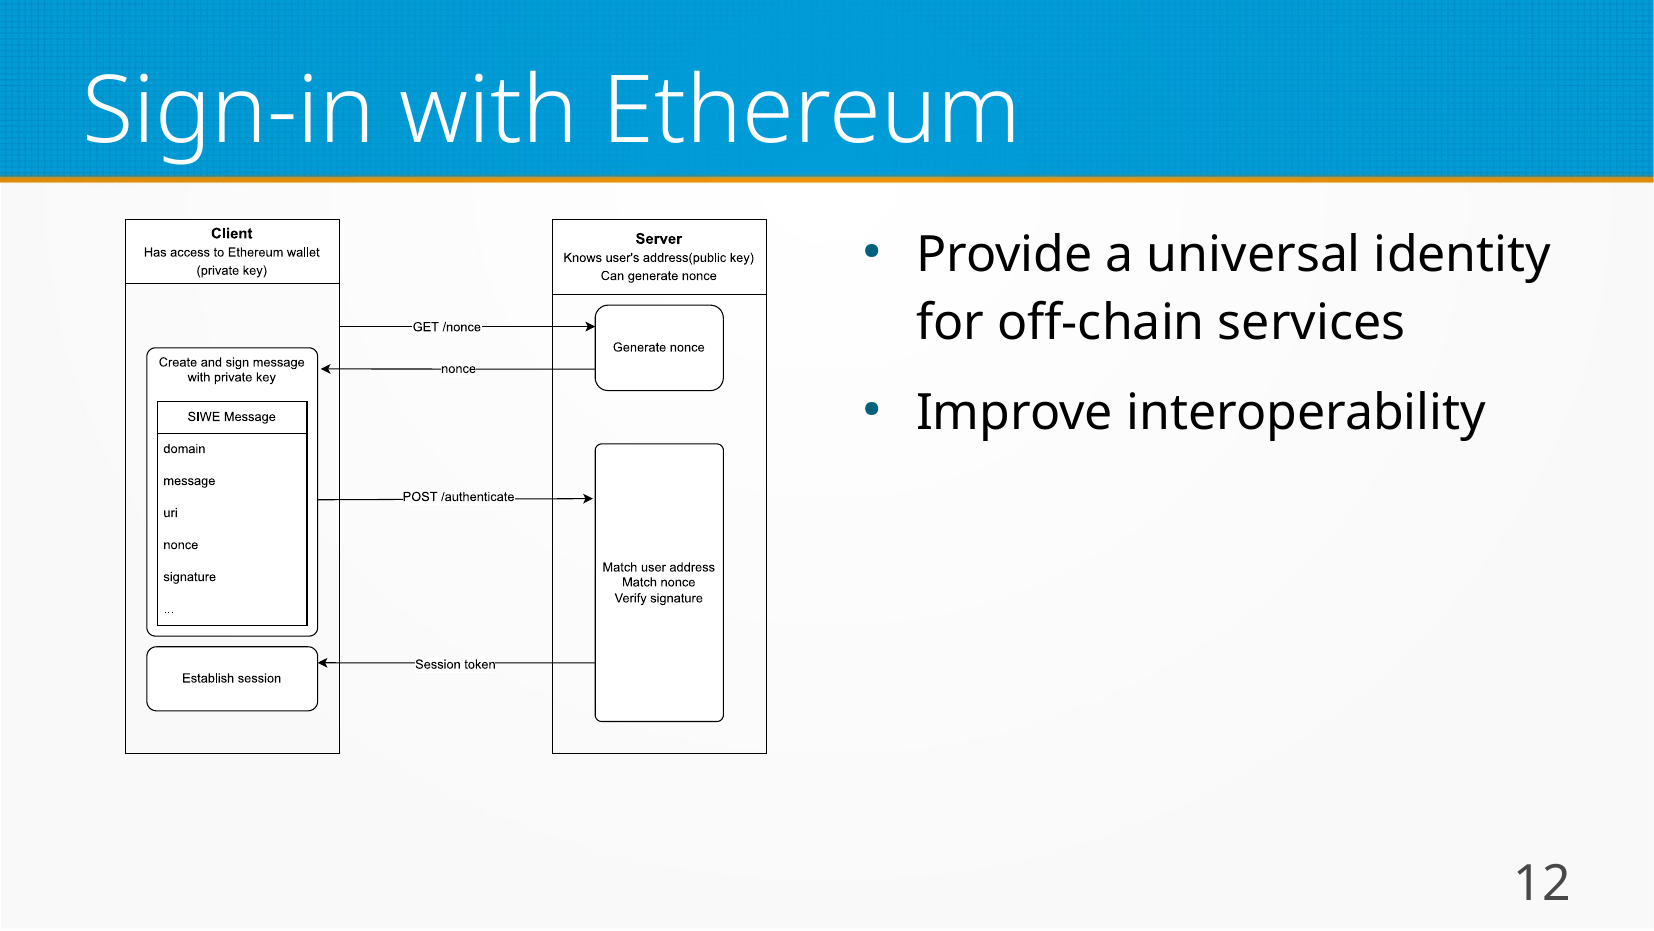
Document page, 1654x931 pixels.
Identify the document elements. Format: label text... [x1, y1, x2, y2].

list Provide a universal identity for off-chain services Improve interoperability [845, 217, 1572, 758]
title Sign-in with Ethereum [82, 14, 1571, 171]
picture [0, 175, 1654, 931]
